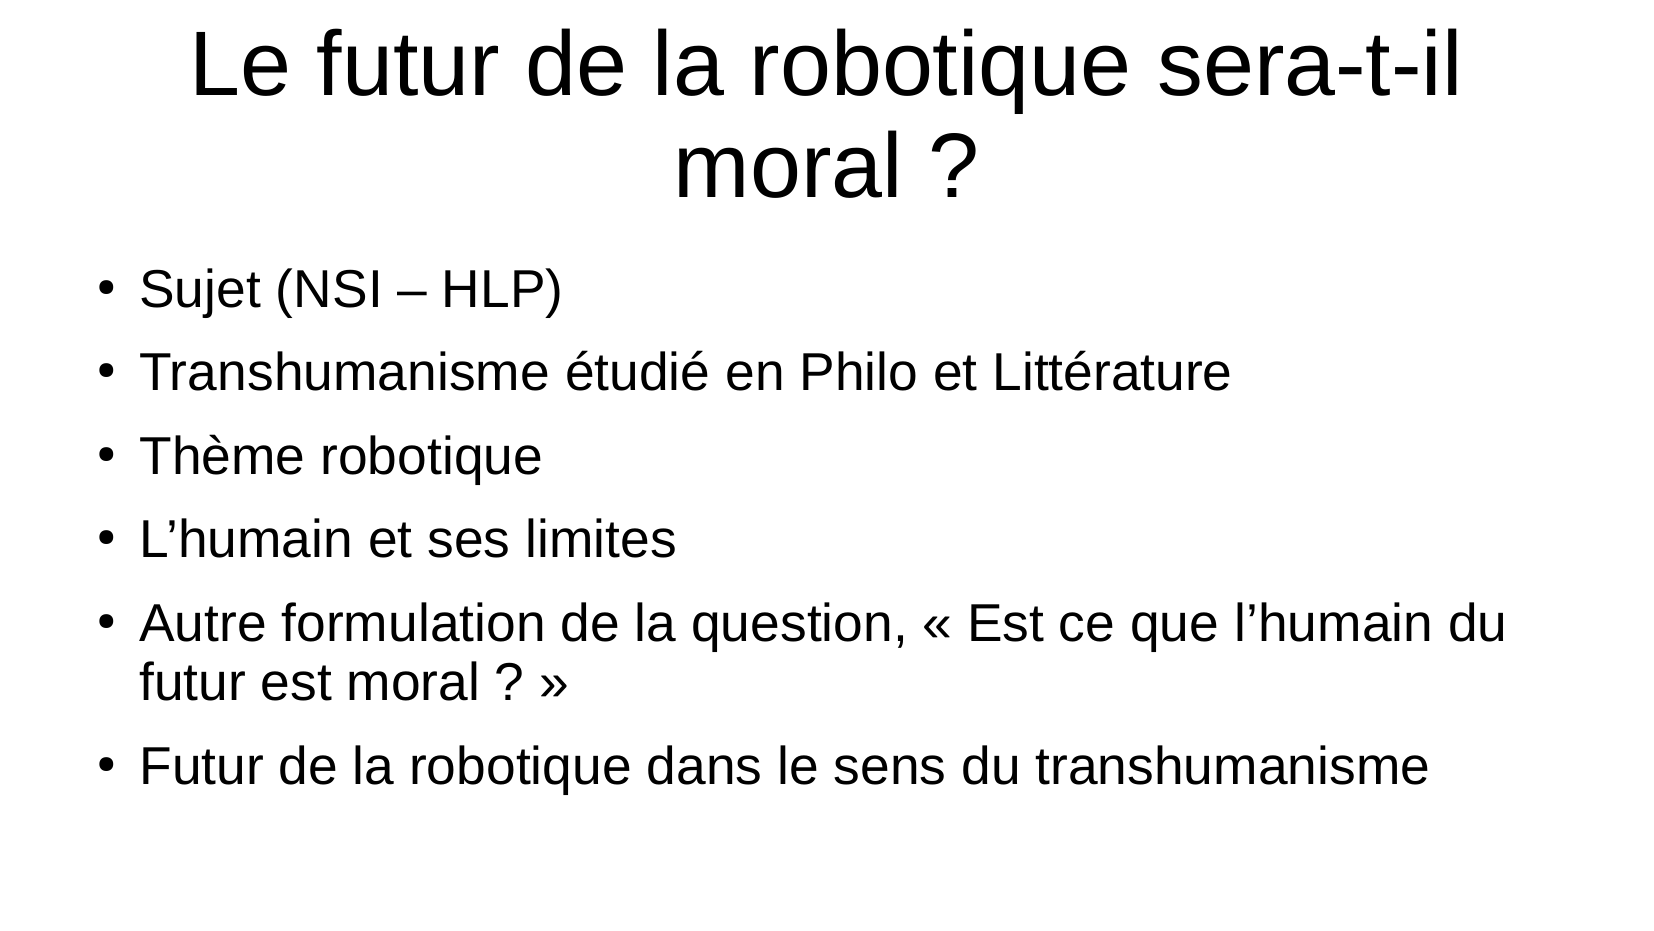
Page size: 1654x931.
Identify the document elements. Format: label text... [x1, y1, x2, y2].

list Sujet (NSI – HLP) Transhumanisme étudié en Philo et Littérature Thème robotique L’humain et ses limites Autre formulation de la question, « Est ce que l’humain du futur est moral ? » Futur de la robotique dans le sens du transhumanisme [82, 258, 1571, 799]
title Le futur de la robotique sera-t-il moral ? [82, 12, 1571, 218]
